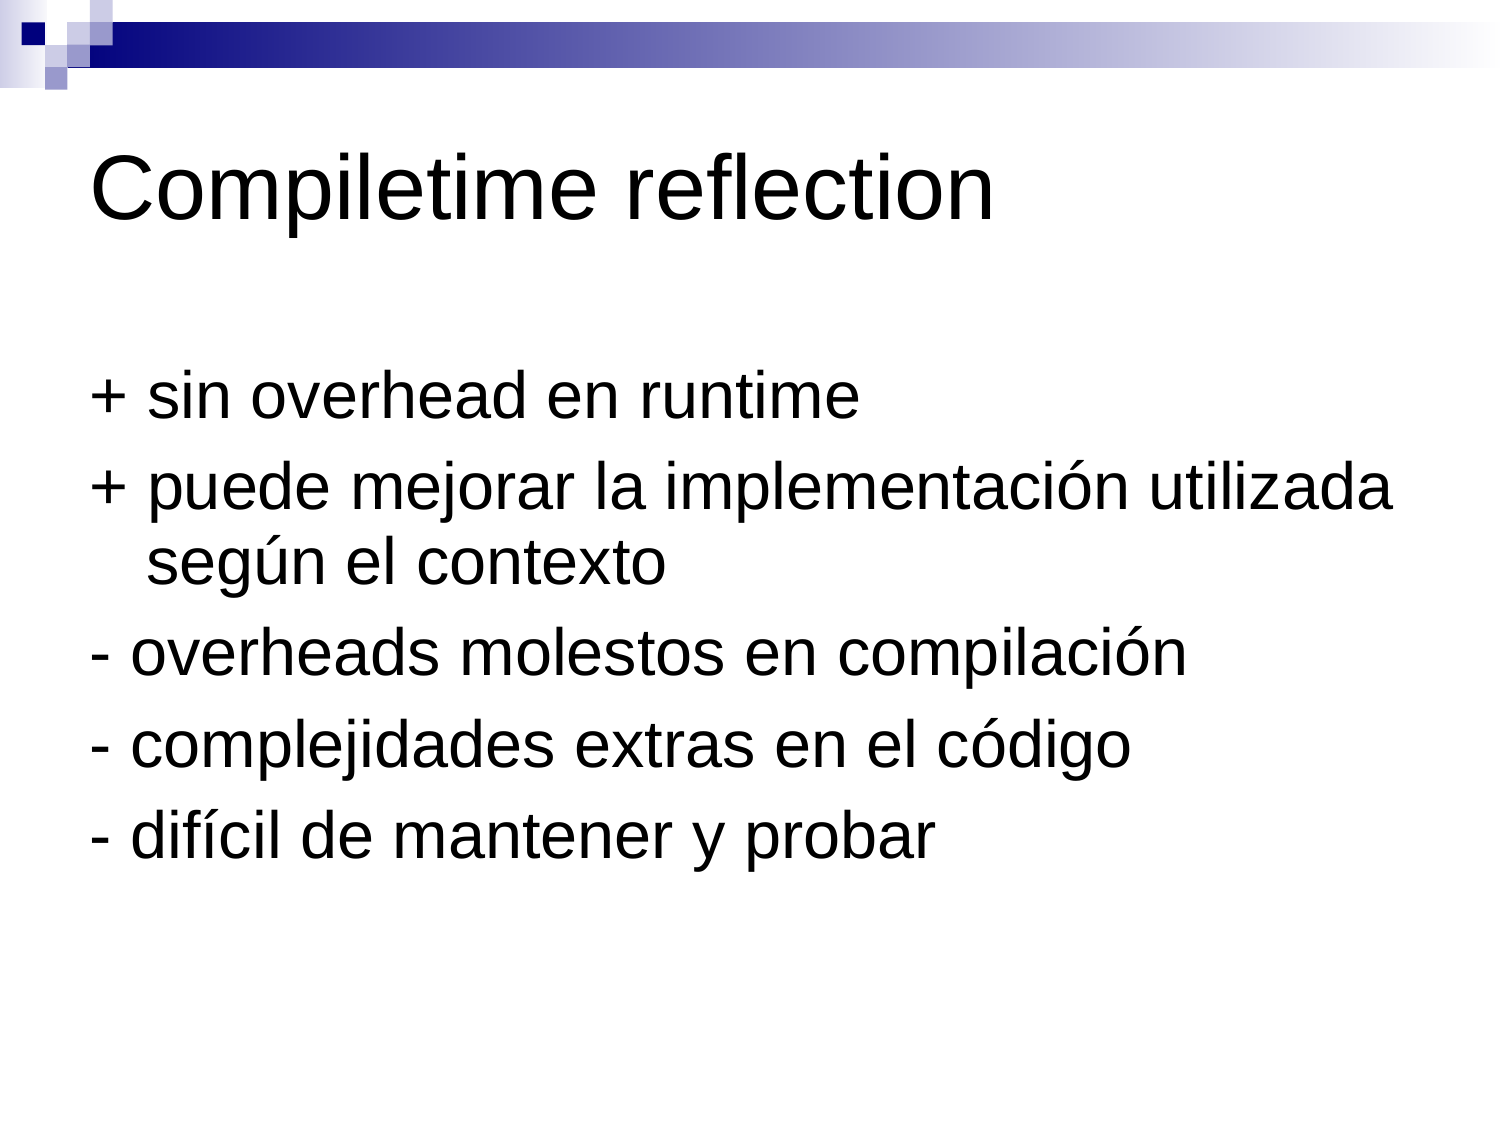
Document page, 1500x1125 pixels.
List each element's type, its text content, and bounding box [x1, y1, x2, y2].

list + sin overhead en runtime + puede mejorar la implementación utilizada según el contexto - overheads molestos en compilación - complejidades extras en el código - difícil de mantener y probar [75, 350, 1426, 951]
title Compiletime reflection [75, 75, 1426, 301]
